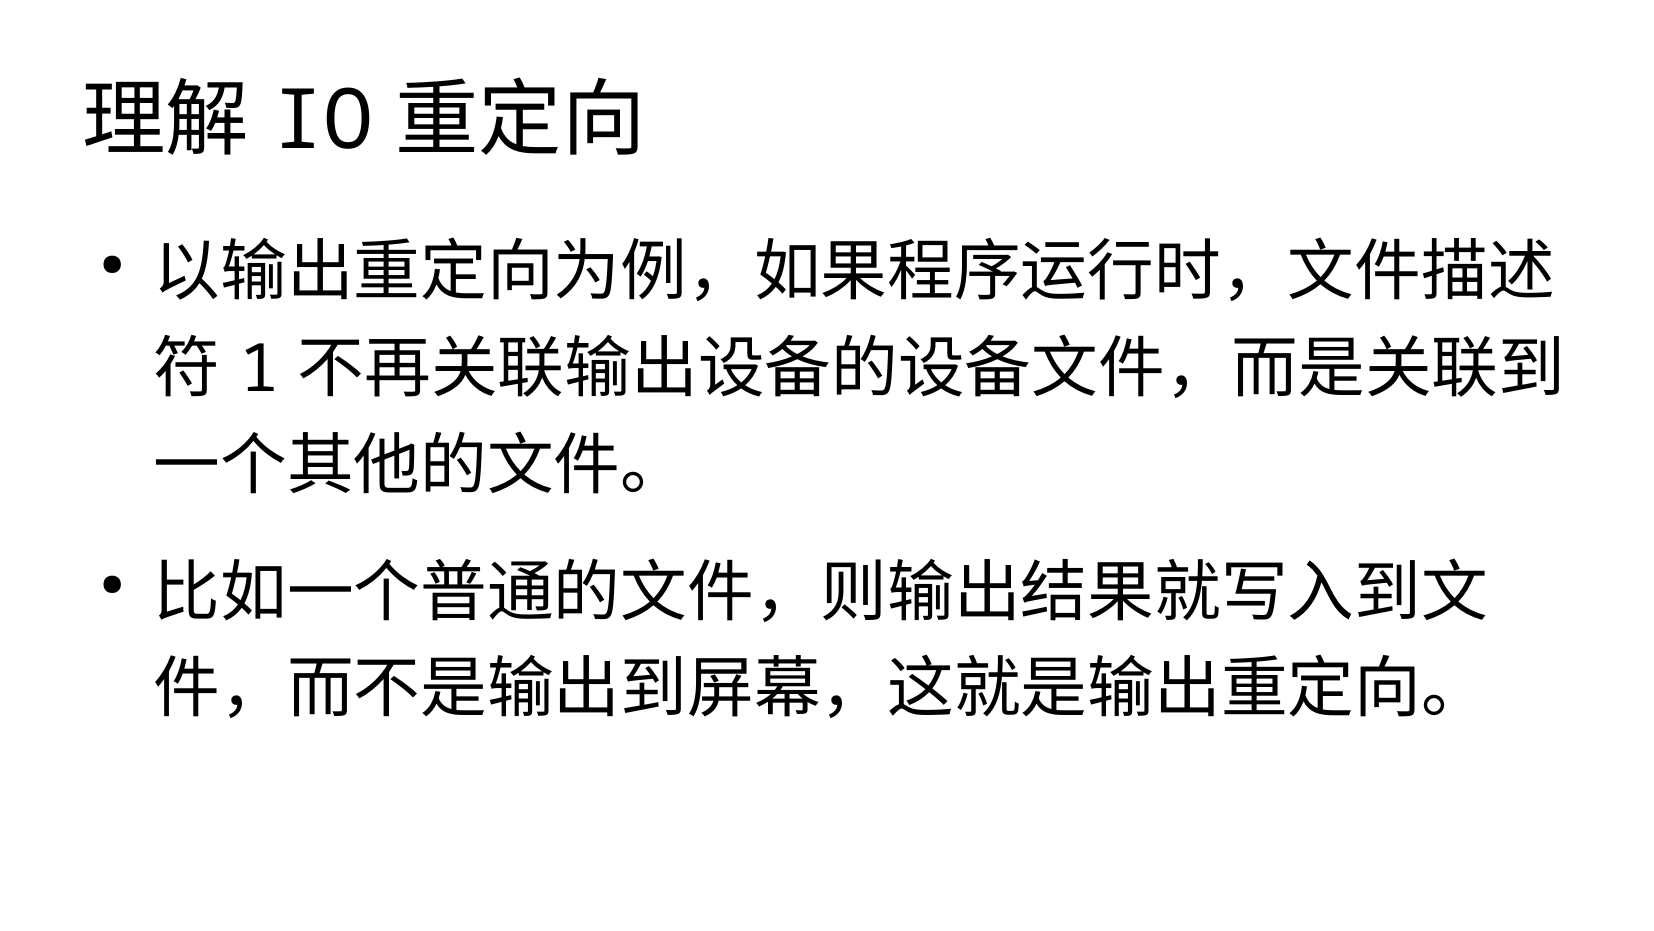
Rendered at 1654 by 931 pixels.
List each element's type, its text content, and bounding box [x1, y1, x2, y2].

list 以输出重定向为例，如果程序运行时，文件描述符1不再关联输出设备的设备文件，而是关联到一个其他的文件。 比如一个普通的文件，则输出结果就写入到文件，而不是输出到屏幕，这就是输出重定向。 [82, 217, 1571, 758]
title 理解IO重定向 [82, 37, 1571, 189]
